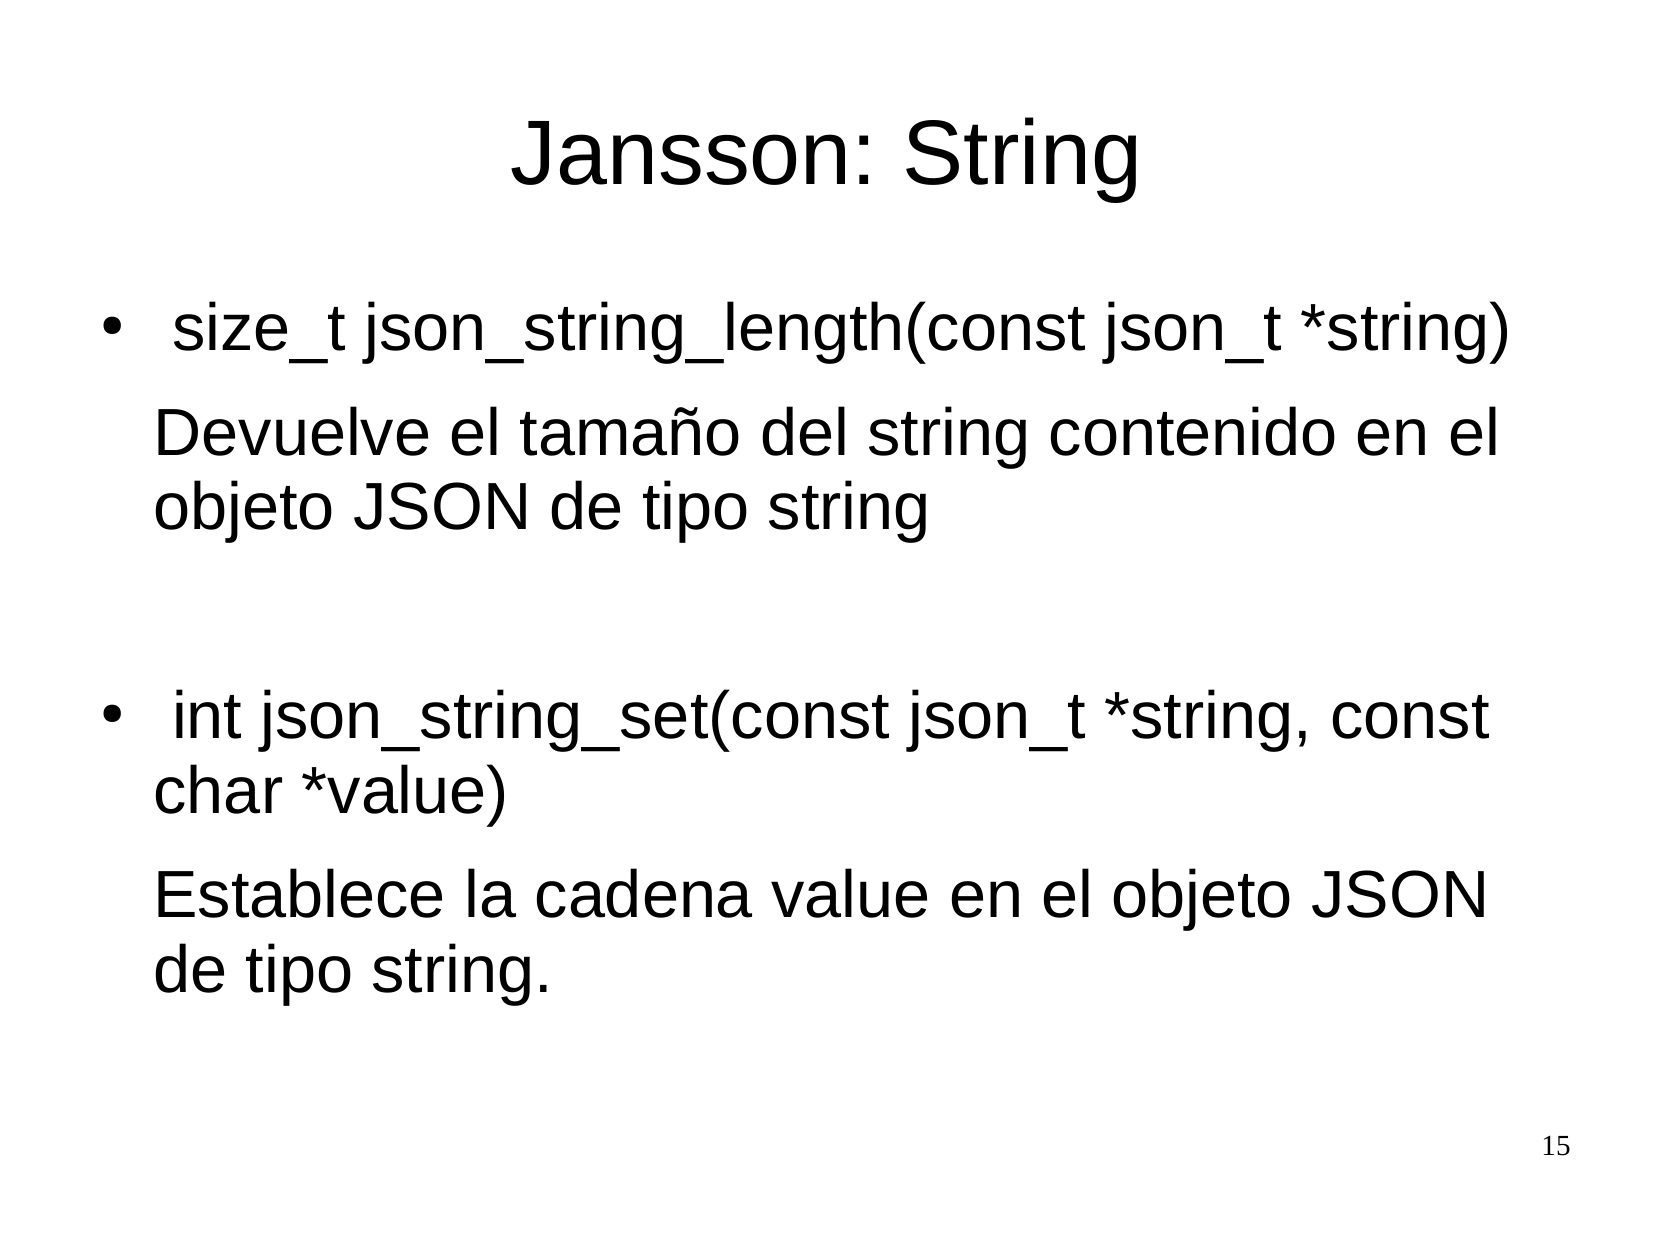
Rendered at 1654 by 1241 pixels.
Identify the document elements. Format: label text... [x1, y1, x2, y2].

title Jansson: String [82, 49, 1571, 257]
list size_t json_string_length(const json_t *string) Devuelve el tamaño del string contenido en el objeto JSON de tipo string int json_string_set(const json_t *string, const char *value) Establece la cadena value en el objeto JSON de tipo string. [82, 290, 1538, 1010]
